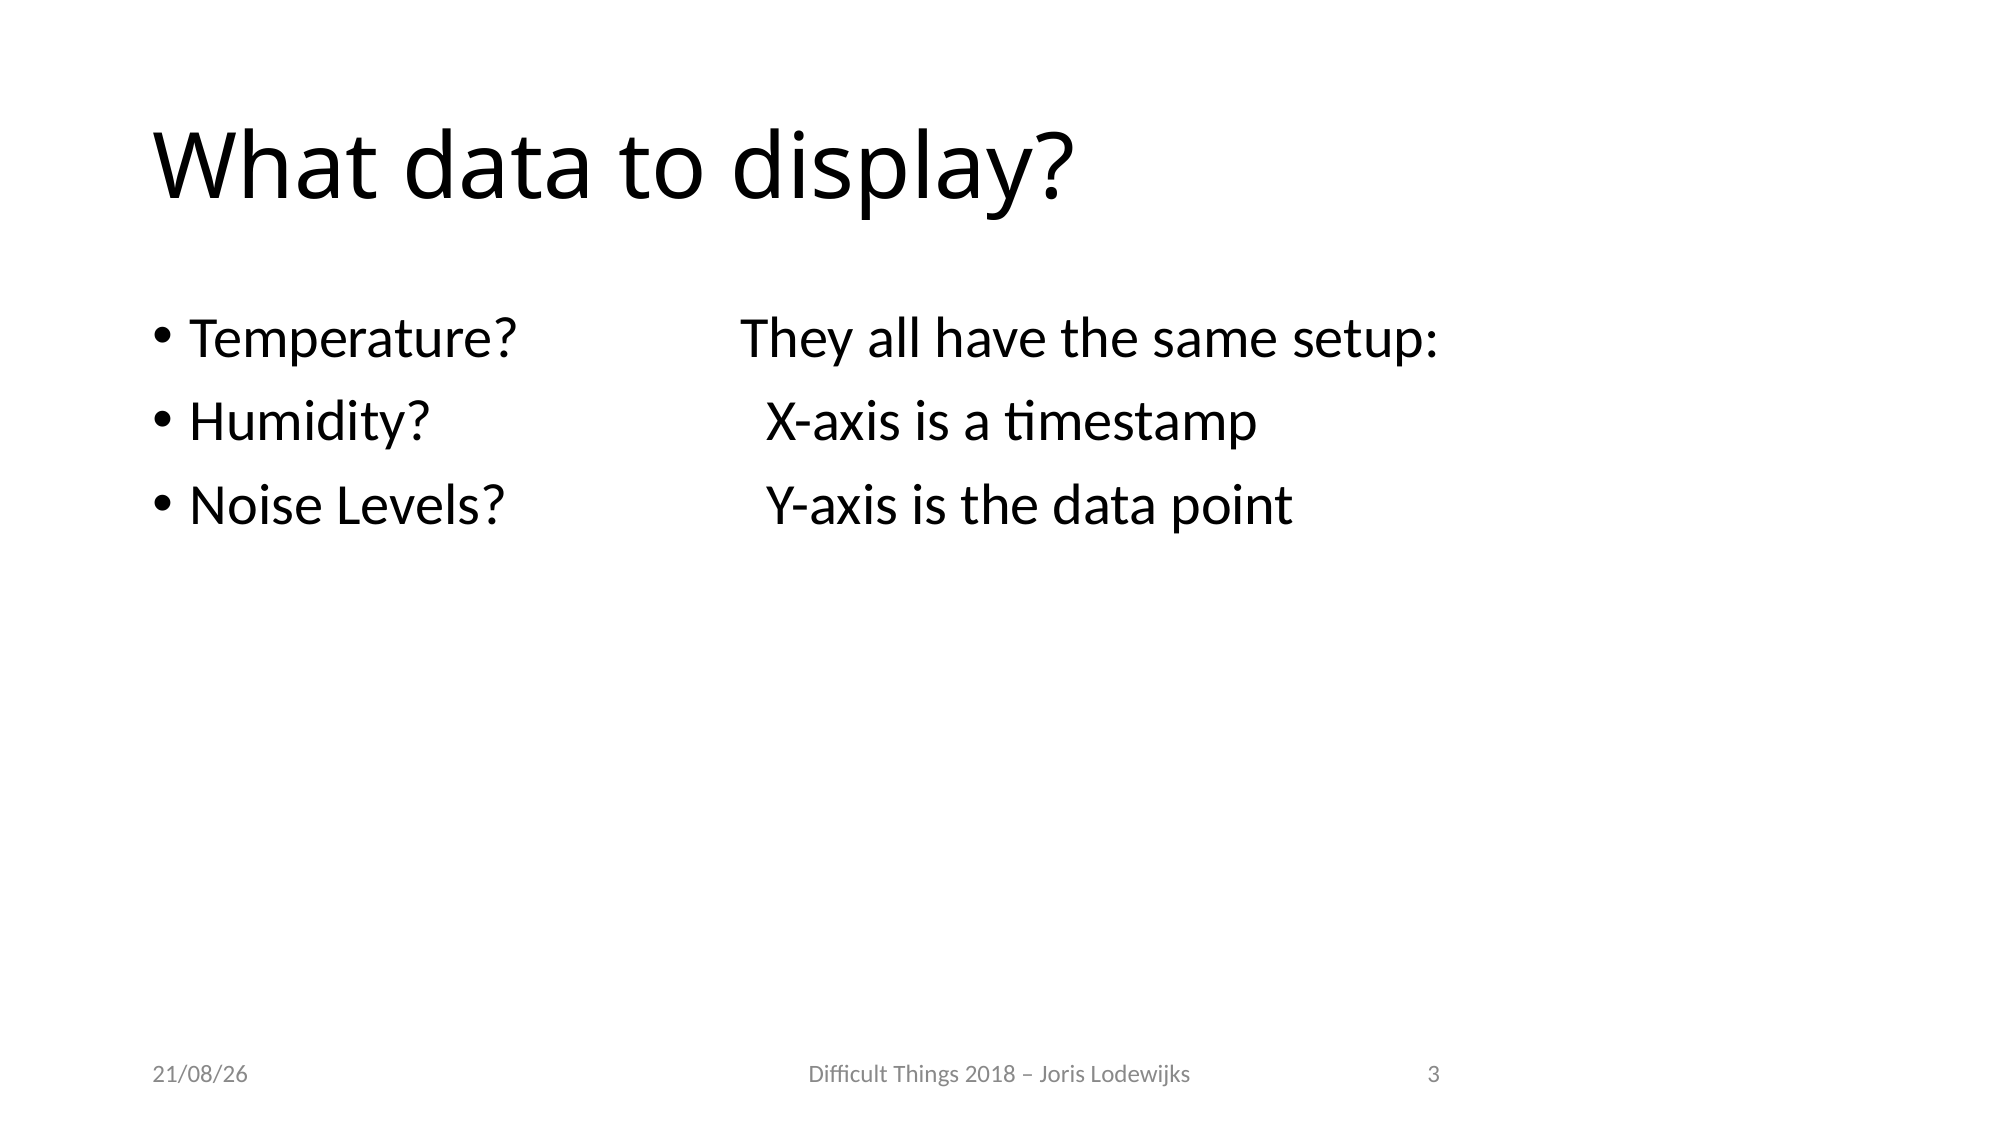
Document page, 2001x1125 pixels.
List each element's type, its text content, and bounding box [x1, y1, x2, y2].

text_box [137, 1042, 588, 1103]
text_box Difficult Things 2018 – Joris Lodewijks [662, 1042, 1338, 1103]
title What data to display? [137, 59, 1863, 278]
text_box [1412, 1042, 1863, 1103]
list Temperature? Humidity? Noise Levels? [137, 299, 713, 1014]
text_box They all have the same setup: X-axis is a timestamp Y-axis is the data point [725, 299, 1748, 1014]
